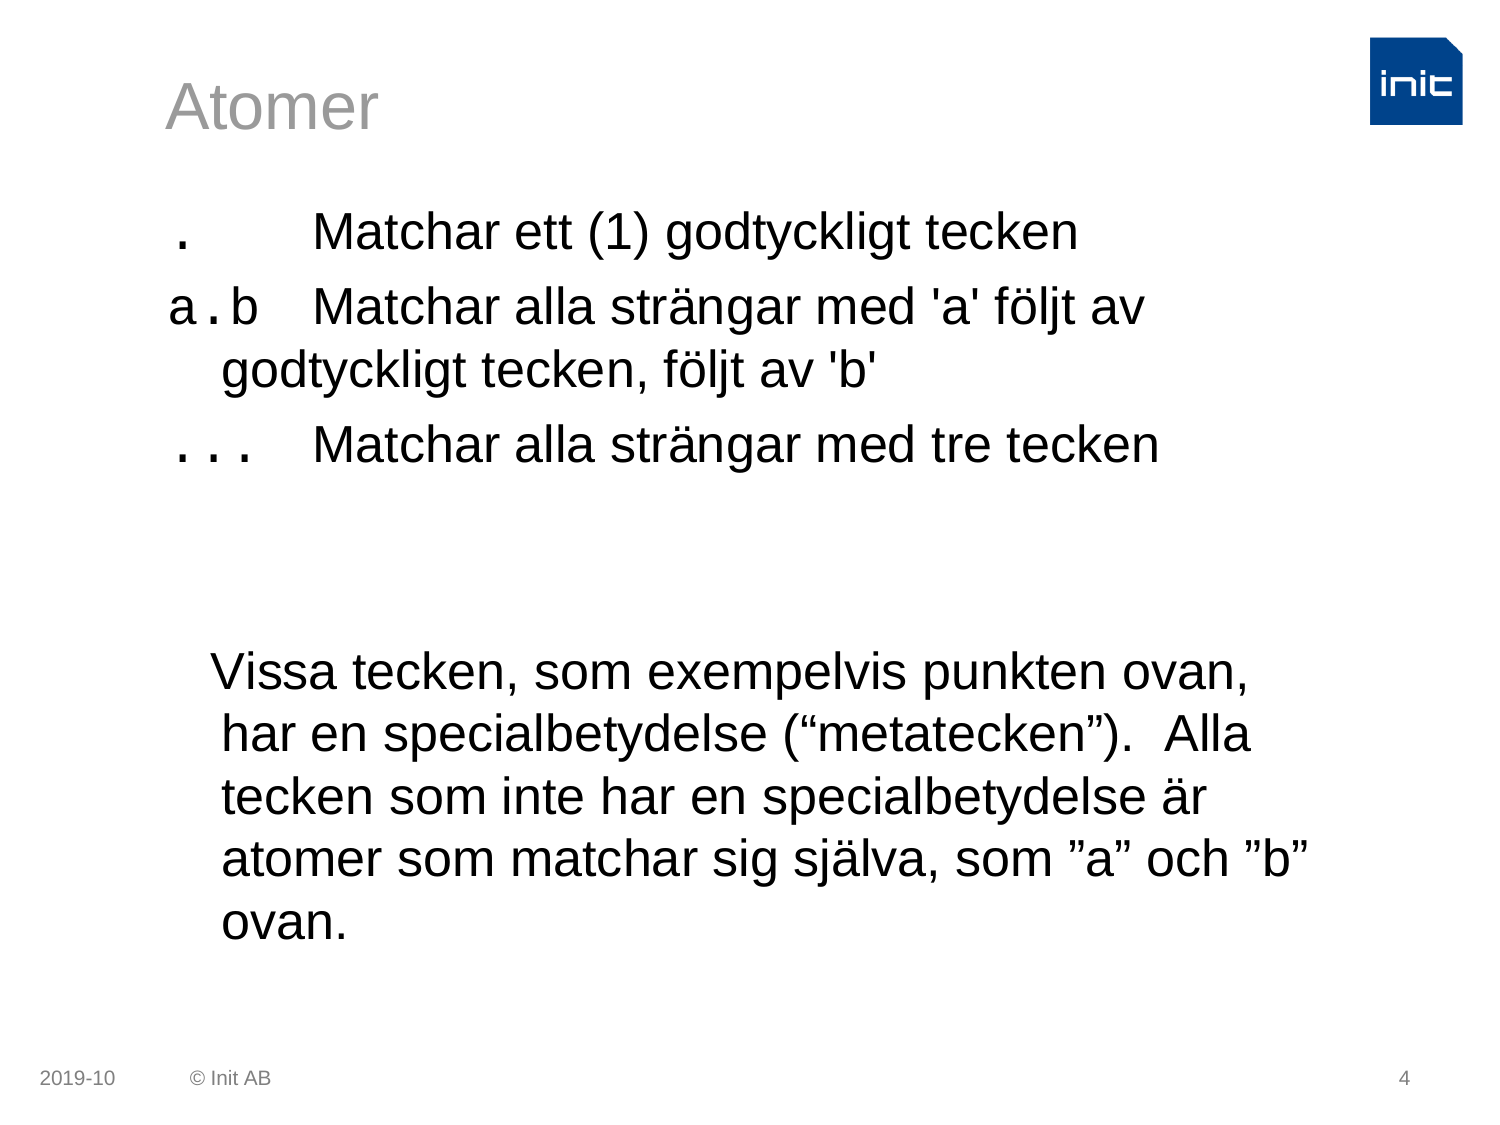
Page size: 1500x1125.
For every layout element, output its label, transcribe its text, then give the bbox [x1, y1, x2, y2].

text_box Atomer [150, 0, 1351, 151]
text_box . Matchar ett (1) godtyckligt tecken a.b Matchar alla strängar med 'a' följt av godtyckligt tecken, följt av 'b' ... Matchar alla strängar med tre tecken Vissa tecken, som exempelvis punkten ovan, har en specialbetydelse (“metatecken”). Alla tecken som inte har en specialbetydelse är atomer som matchar sig själva, som ”a” och ”b” ovan. [150, 189, 1351, 963]
picture [1370, 37, 1463, 125]
text_box © Init AB [174, 1037, 1326, 1098]
text_box <nummer> [1350, 1037, 1426, 1098]
text_box 2019-10 [24, 1037, 151, 1098]
